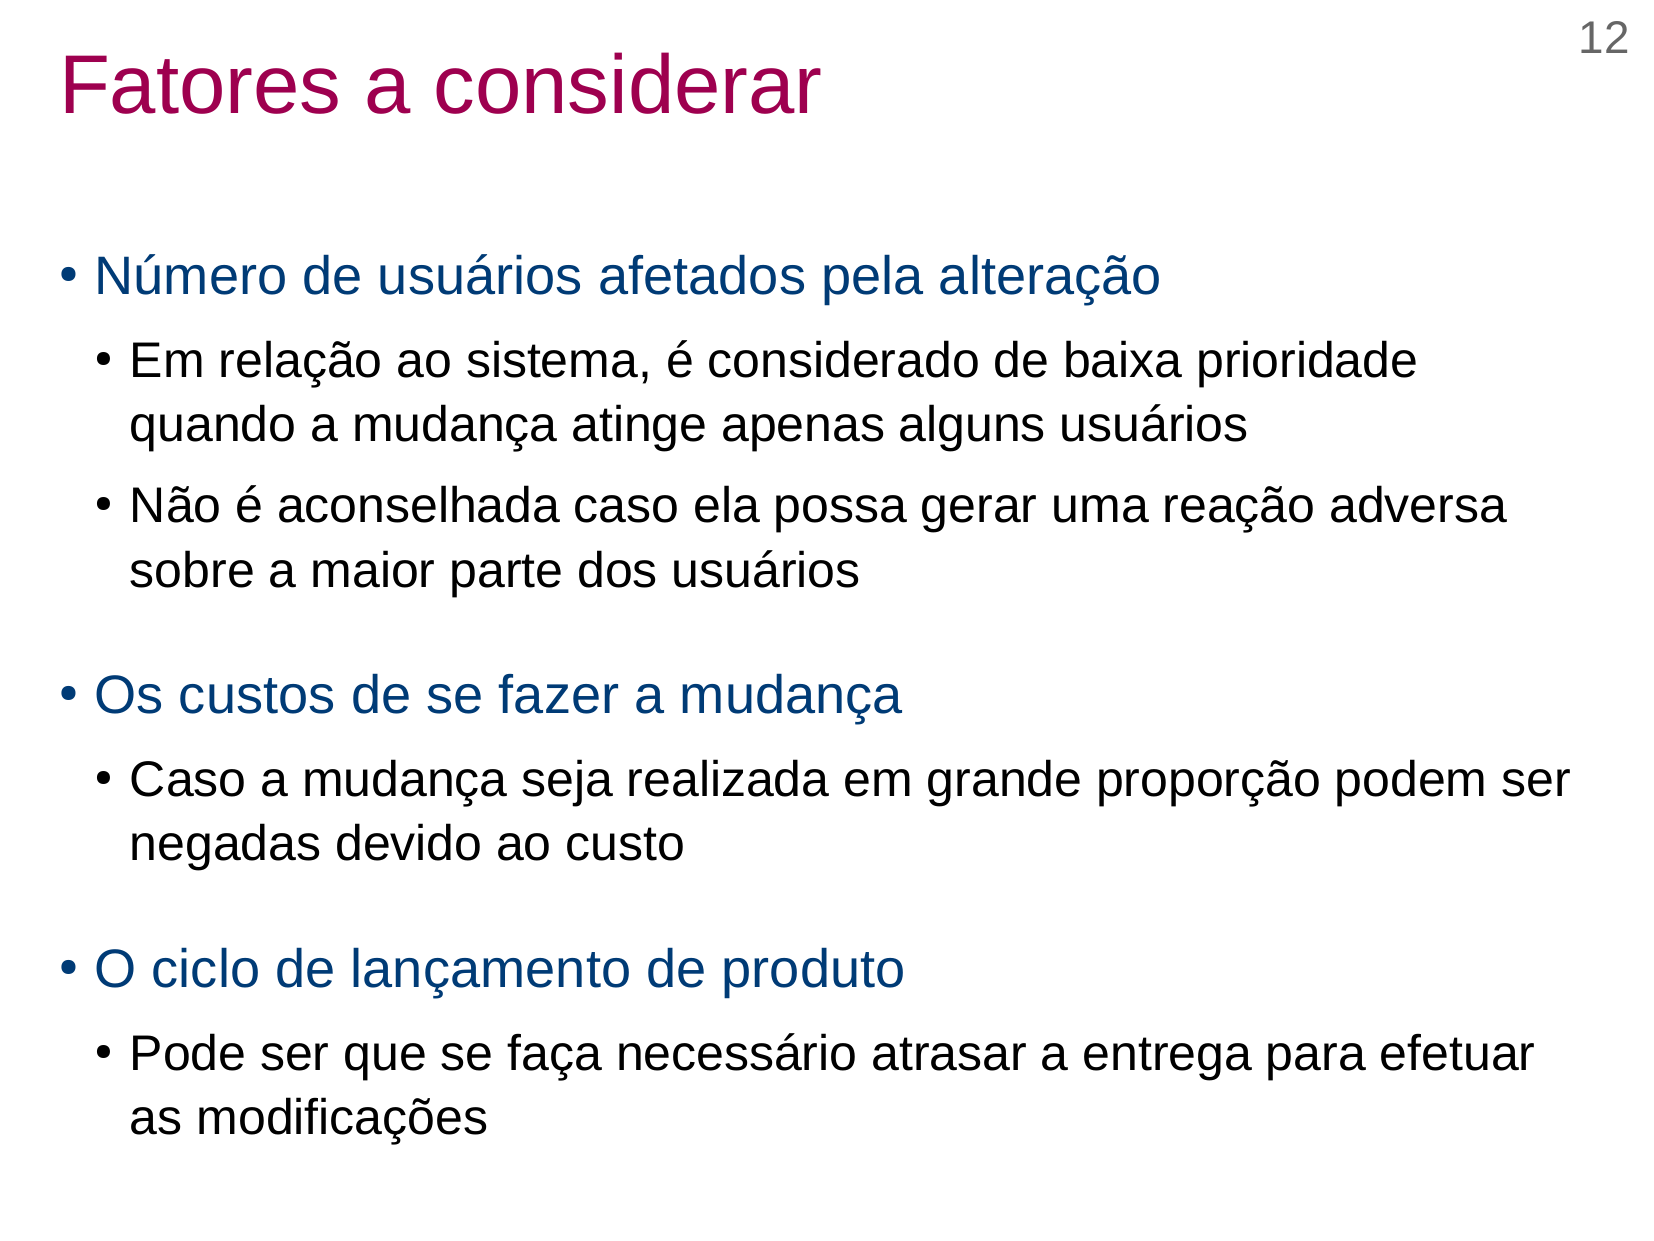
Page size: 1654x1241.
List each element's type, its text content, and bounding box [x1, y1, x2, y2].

title Fatores a considerar [59, 29, 1595, 148]
list Número de usuários afetados pela alteração Em relação ao sistema, é considerado de baixa prioridade quando a mudança atinge apenas alguns usuários Não é aconselhada caso ela possa gerar uma reação adversa sobre a maior parte dos usuários Os custos de se fazer a mudança Caso a mudança seja realizada em grande proporção podem ser negadas devido ao custo O ciclo de lançamento de produto Pode ser que se faça necessário atrasar a entrega para efetuar as modificações [59, 236, 1595, 1211]
